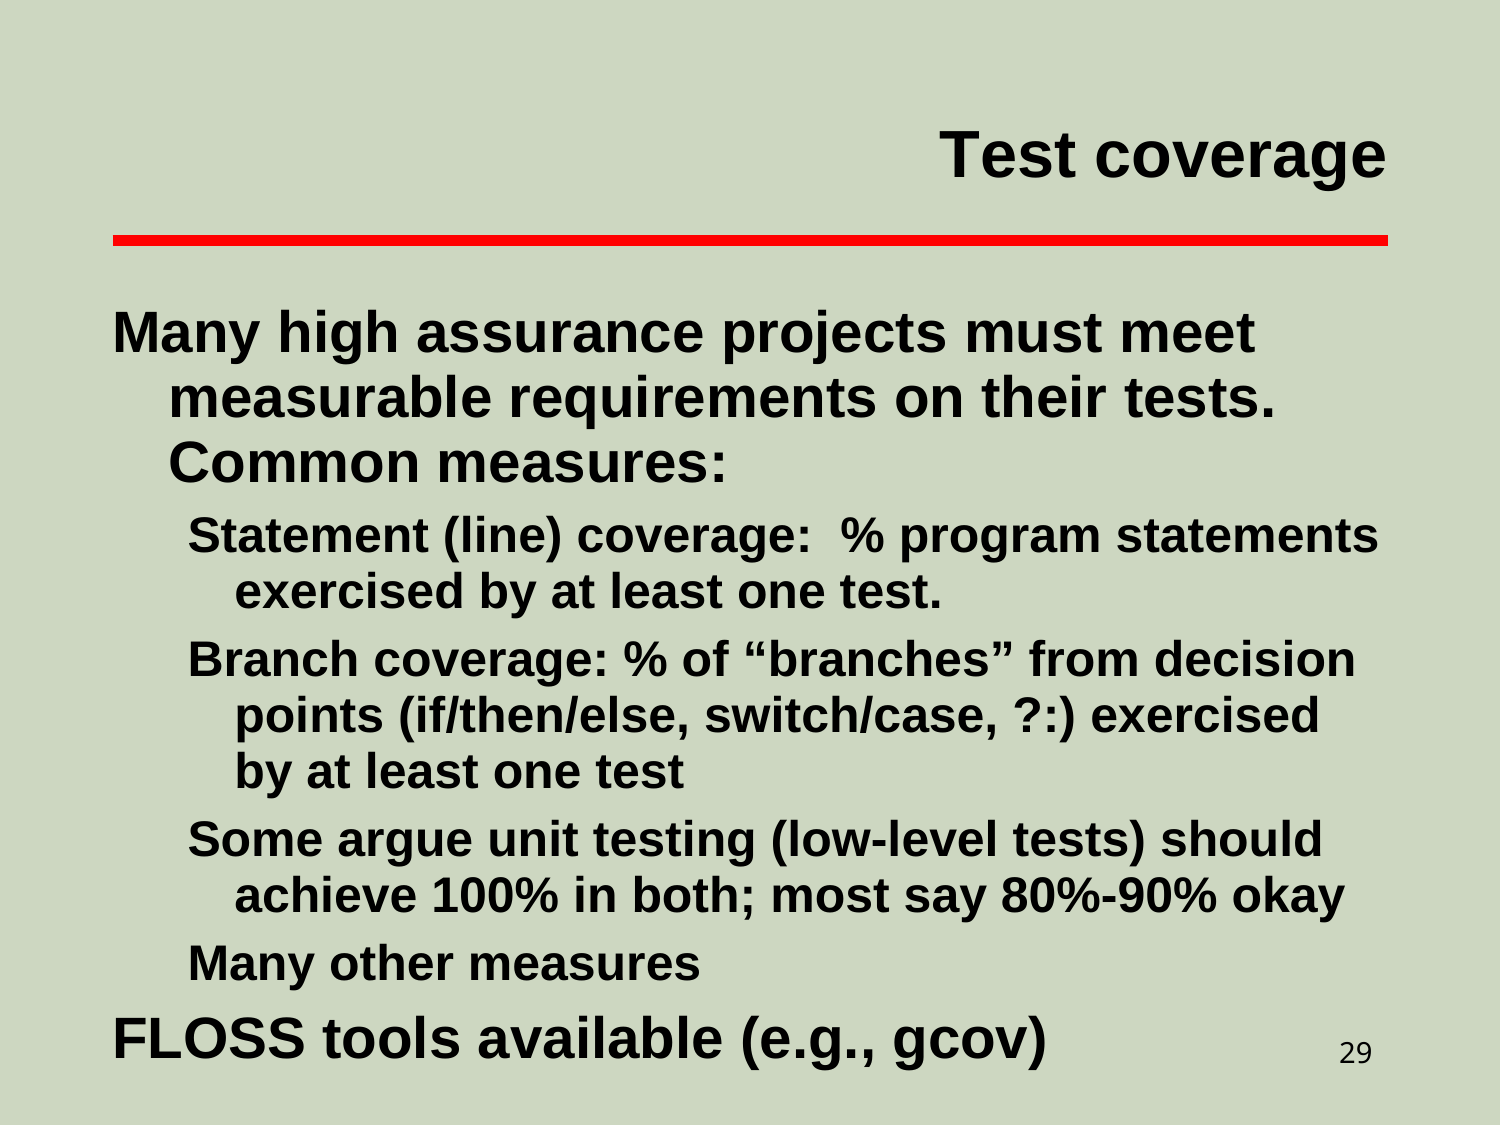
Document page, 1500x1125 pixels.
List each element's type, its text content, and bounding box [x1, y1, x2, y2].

list Many high assurance projects must meet measurable requirements on their tests. Common measures: Statement (line) coverage: % program statements exercised by at least one test. Branch coverage: % of “branches” from decision points (if/then/else, switch/case, ?:) exercised by at least one test Some argue unit testing (low-level tests) should achieve 100% in both; most say 80%-90% okay Many other measures FLOSS tools available (e.g., gcov) [112, 299, 1388, 1111]
title Test coverage [337, 85, 1388, 224]
